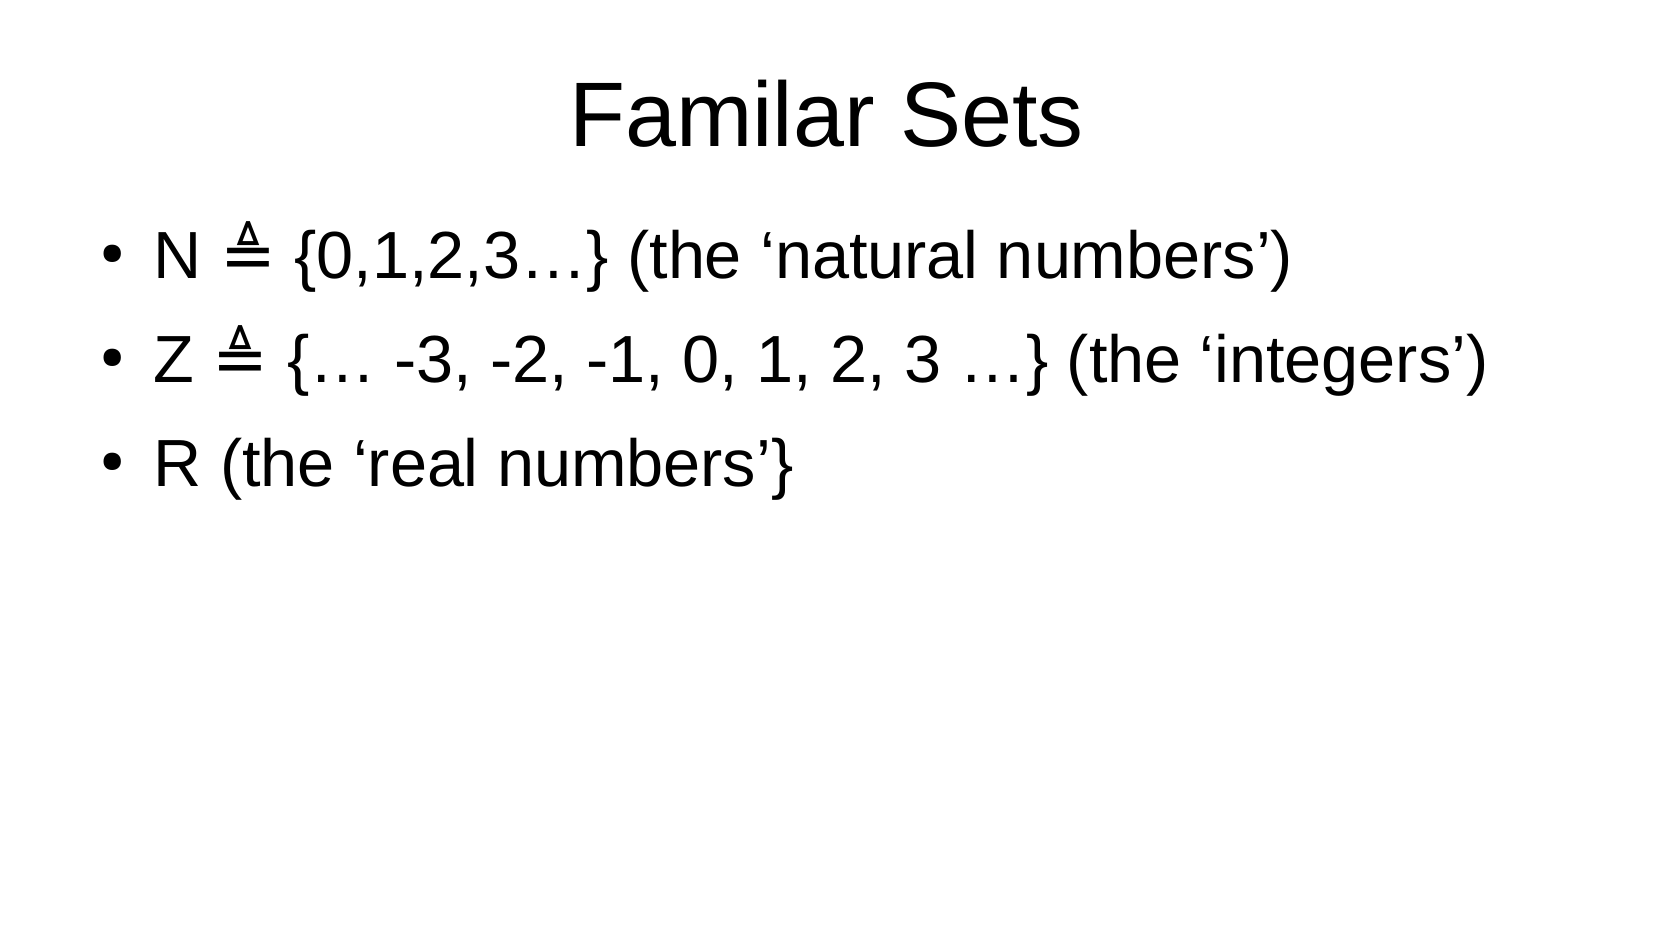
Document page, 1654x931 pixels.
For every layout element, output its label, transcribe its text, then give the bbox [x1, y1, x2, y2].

list N ≜ {0,1,2,3…} (the ‘natural numbers’) Z ≜ {… -3, -2, -1, 0, 1, 2, 3 …} (the ‘integers’) R (the ‘real numbers’} [82, 217, 1571, 758]
title Familar Sets [82, 37, 1571, 193]
